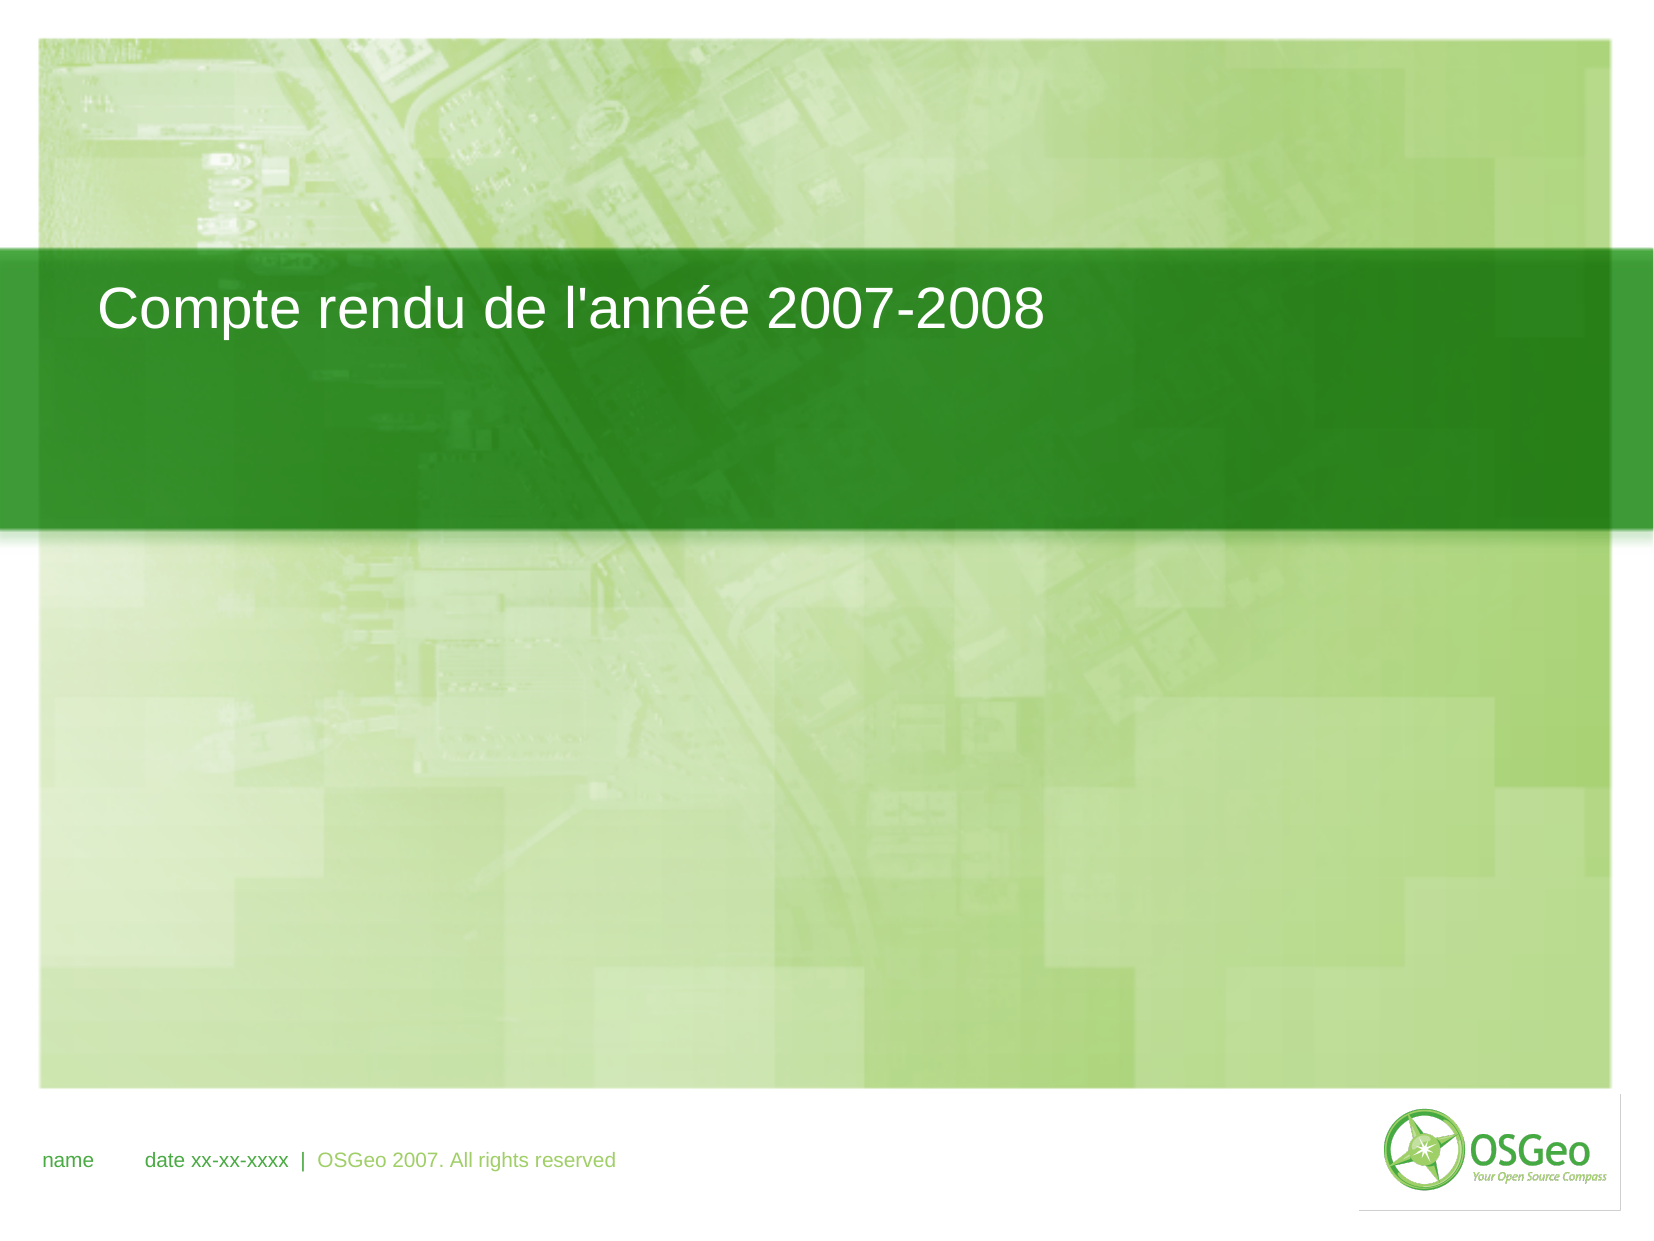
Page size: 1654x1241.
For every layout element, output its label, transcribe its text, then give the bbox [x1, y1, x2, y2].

picture [0, 1, 1654, 1241]
text_box Compte rendu de l'année 2007-2008 [82, 268, 1530, 476]
